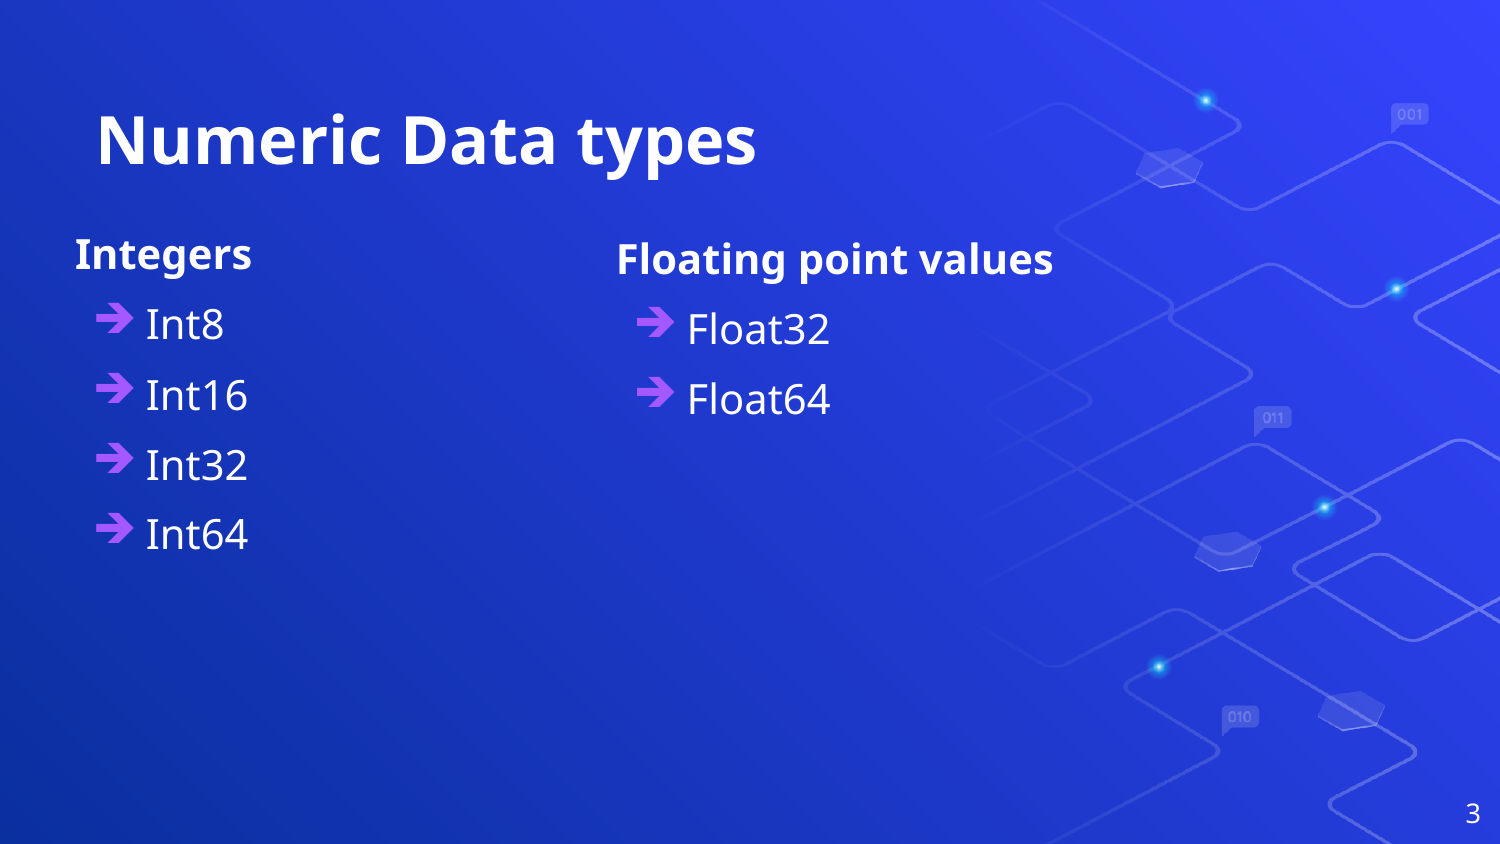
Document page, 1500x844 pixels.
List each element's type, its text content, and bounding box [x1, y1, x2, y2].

text_box Numeric Data types [95, 36, 1096, 178]
picture [0, 0, 1500, 844]
text_box Floating point values Float32 Float64 [615, 225, 1230, 743]
text_box <number> [1391, 782, 1482, 844]
text_box Integers Int8 Int16 Int32 Int64 [75, 220, 542, 739]
